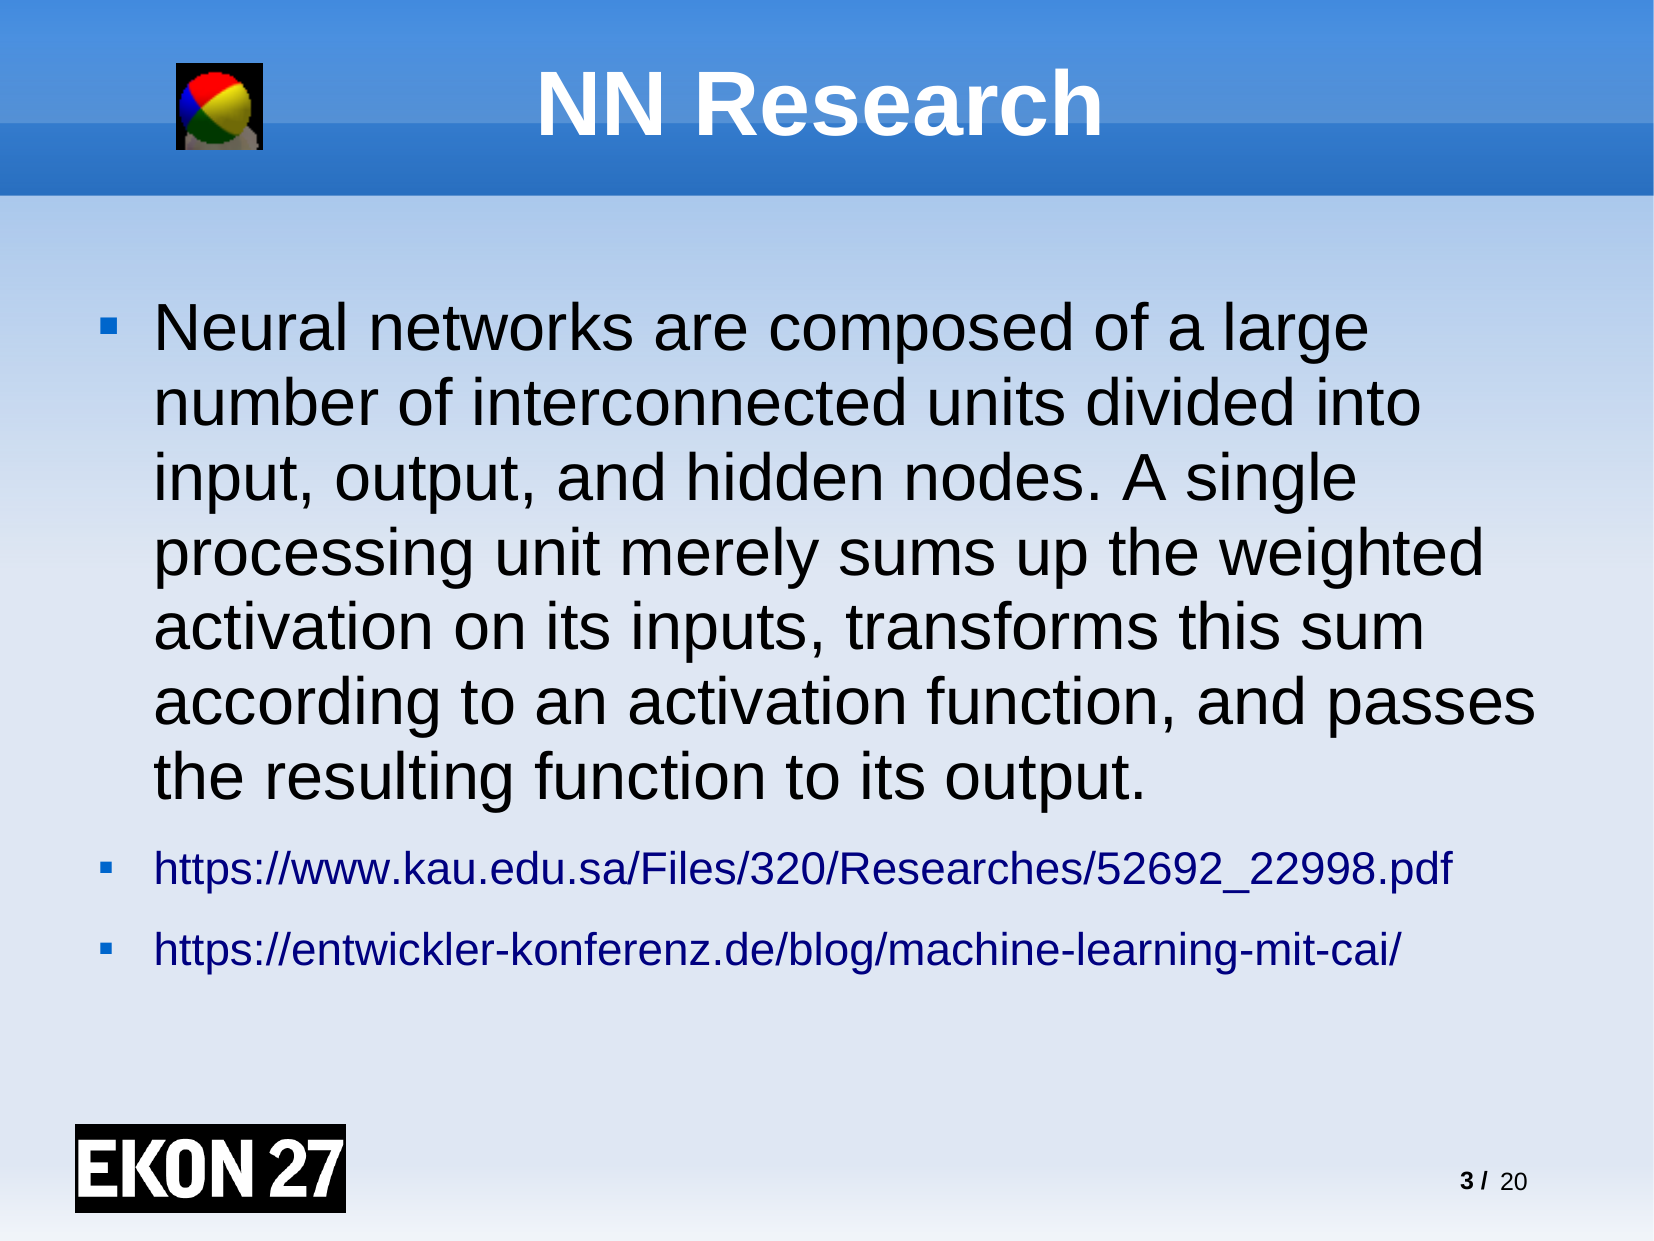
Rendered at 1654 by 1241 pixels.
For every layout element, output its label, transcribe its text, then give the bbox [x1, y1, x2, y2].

picture [176, 63, 263, 151]
list Neural networks are composed of a large number of interconnected units divided into input, output, and hidden nodes. A single processing unit merely sums up the weighted activation on its inputs, transforms this sum according to an activation function, and passes the resulting function to its output. https://www.kau.edu.sa/Files/320/Researches/52692_22998.pdf https://entwickler-konferenz.de/blog/machine-learning-mit-cai/ [82, 290, 1571, 1094]
title NN Research [76, 0, 1565, 208]
picture [0, 0, 1654, 1241]
